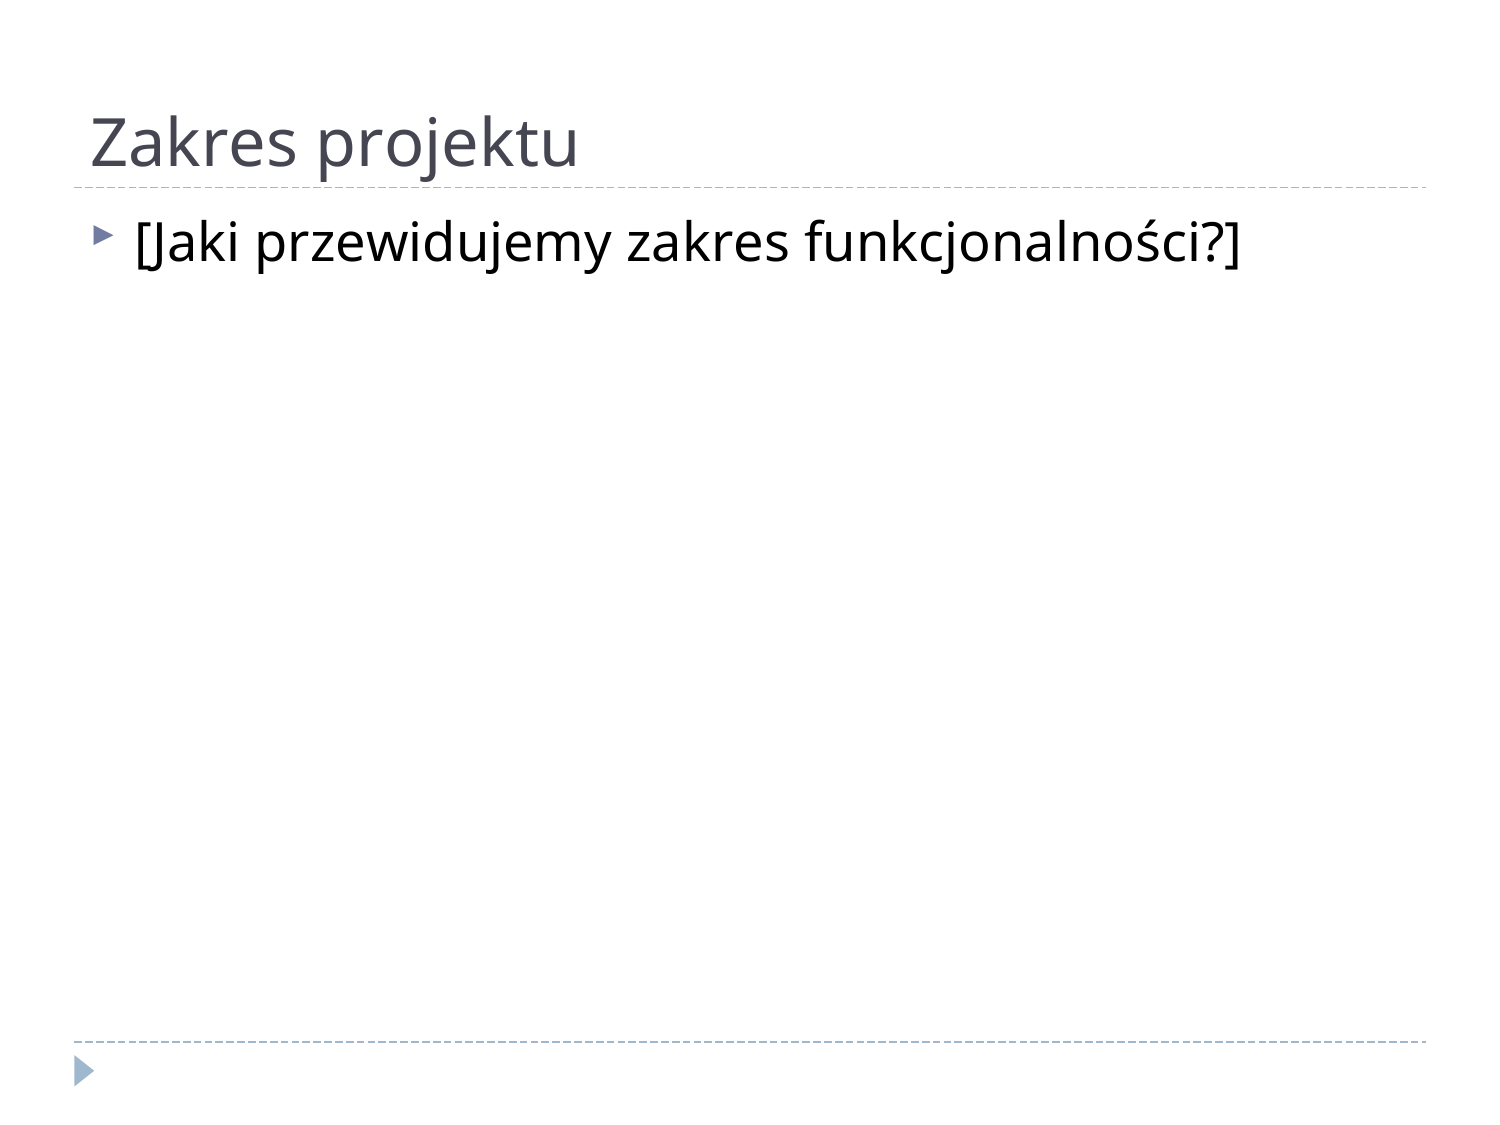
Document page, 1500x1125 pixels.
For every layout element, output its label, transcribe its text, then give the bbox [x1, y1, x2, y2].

title Zakres projektu [75, 24, 1426, 188]
list [Jaki przewidujemy zakres funkcjonalności?] [75, 200, 1426, 1010]
